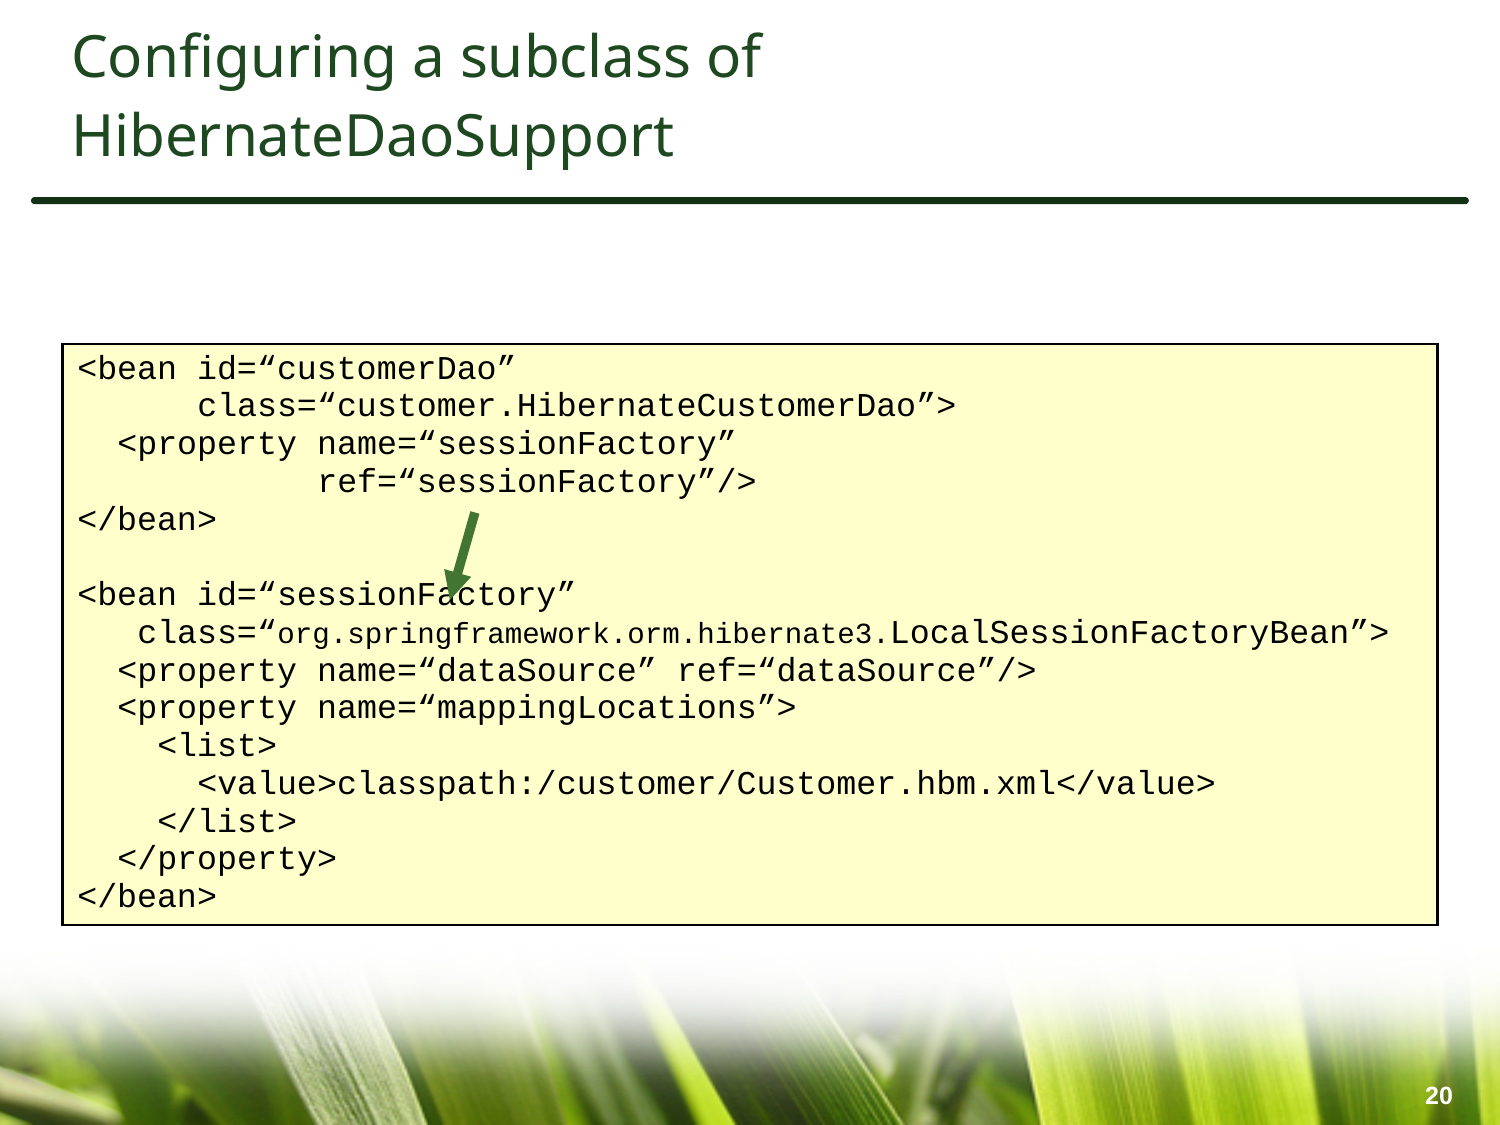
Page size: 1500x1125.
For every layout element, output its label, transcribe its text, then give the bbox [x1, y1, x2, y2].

text_box <bean id=“customerDao” class=“customer.HibernateCustomerDao”> <property name=“sessionFactory” ref=“sessionFactory”/> </bean> <bean id=“sessionFactory” class=“org.springframework.orm.hibernate3.LocalSessionFactoryBean”> <property name=“dataSource” ref=“dataSource”/> <property name=“mappingLocations”> <list> <value>classpath:/customer/Customer.hbm.xml</value> </list> </property> </bean> [62, 343, 1438, 926]
title Configuring a subclass of HibernateDaoSupport [56, 13, 1089, 176]
picture [0, 944, 1500, 1125]
